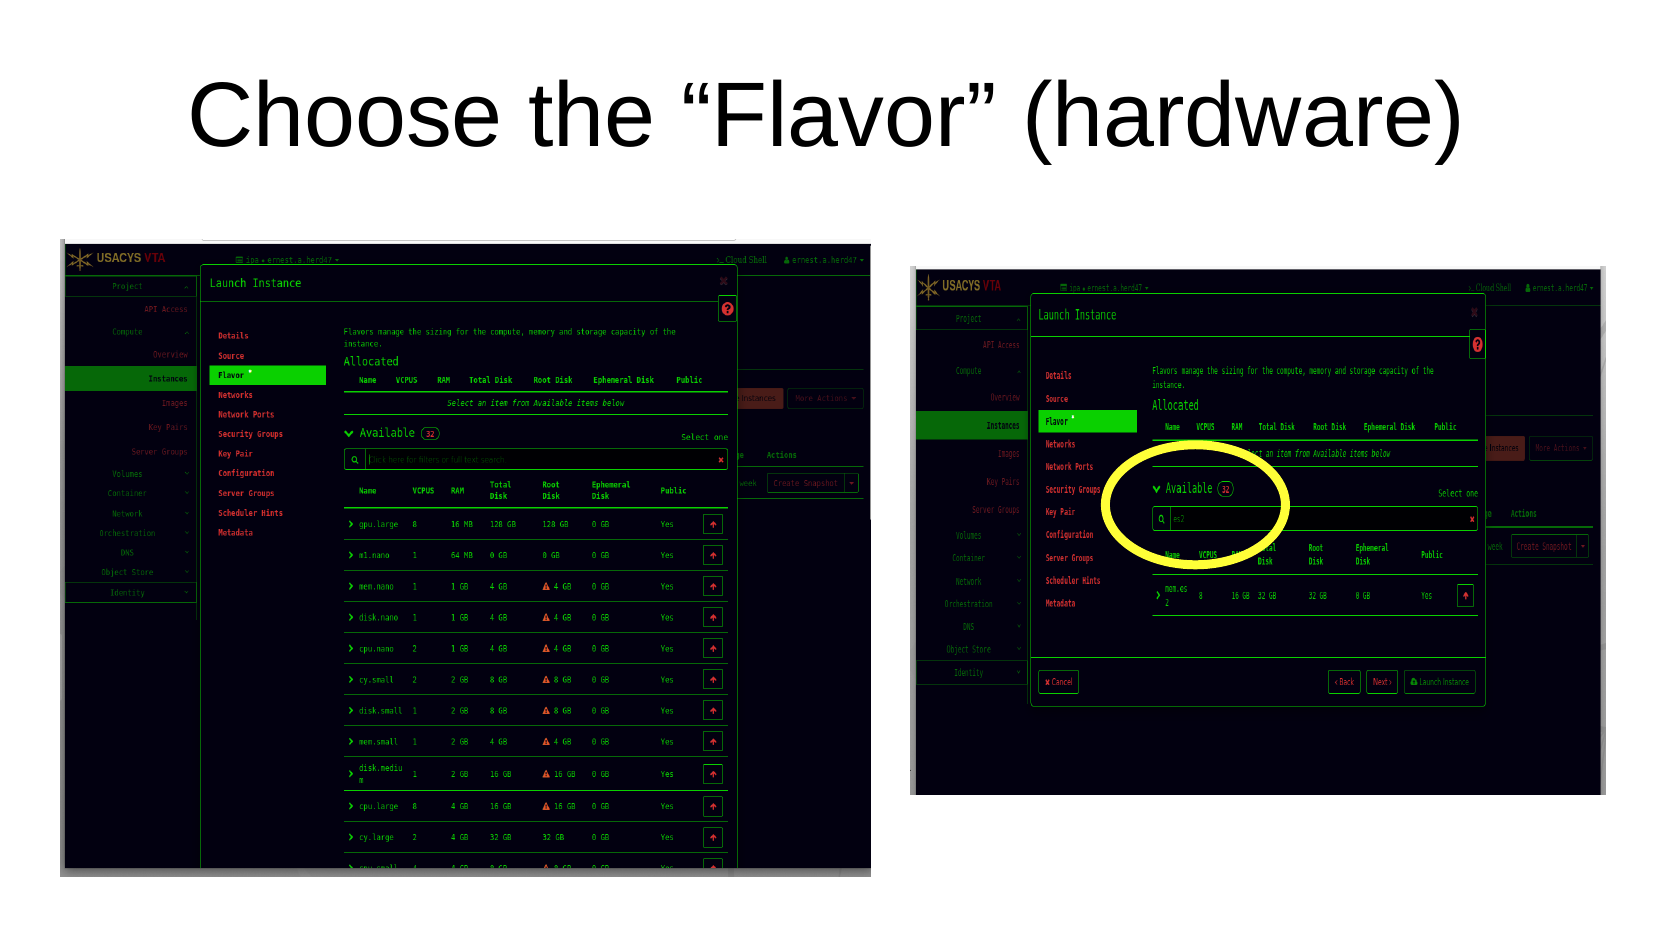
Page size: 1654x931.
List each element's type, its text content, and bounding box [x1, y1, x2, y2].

picture [60, 239, 871, 877]
title Choose the “Flavor” (hardware) [82, 37, 1571, 193]
picture [910, 266, 1606, 796]
